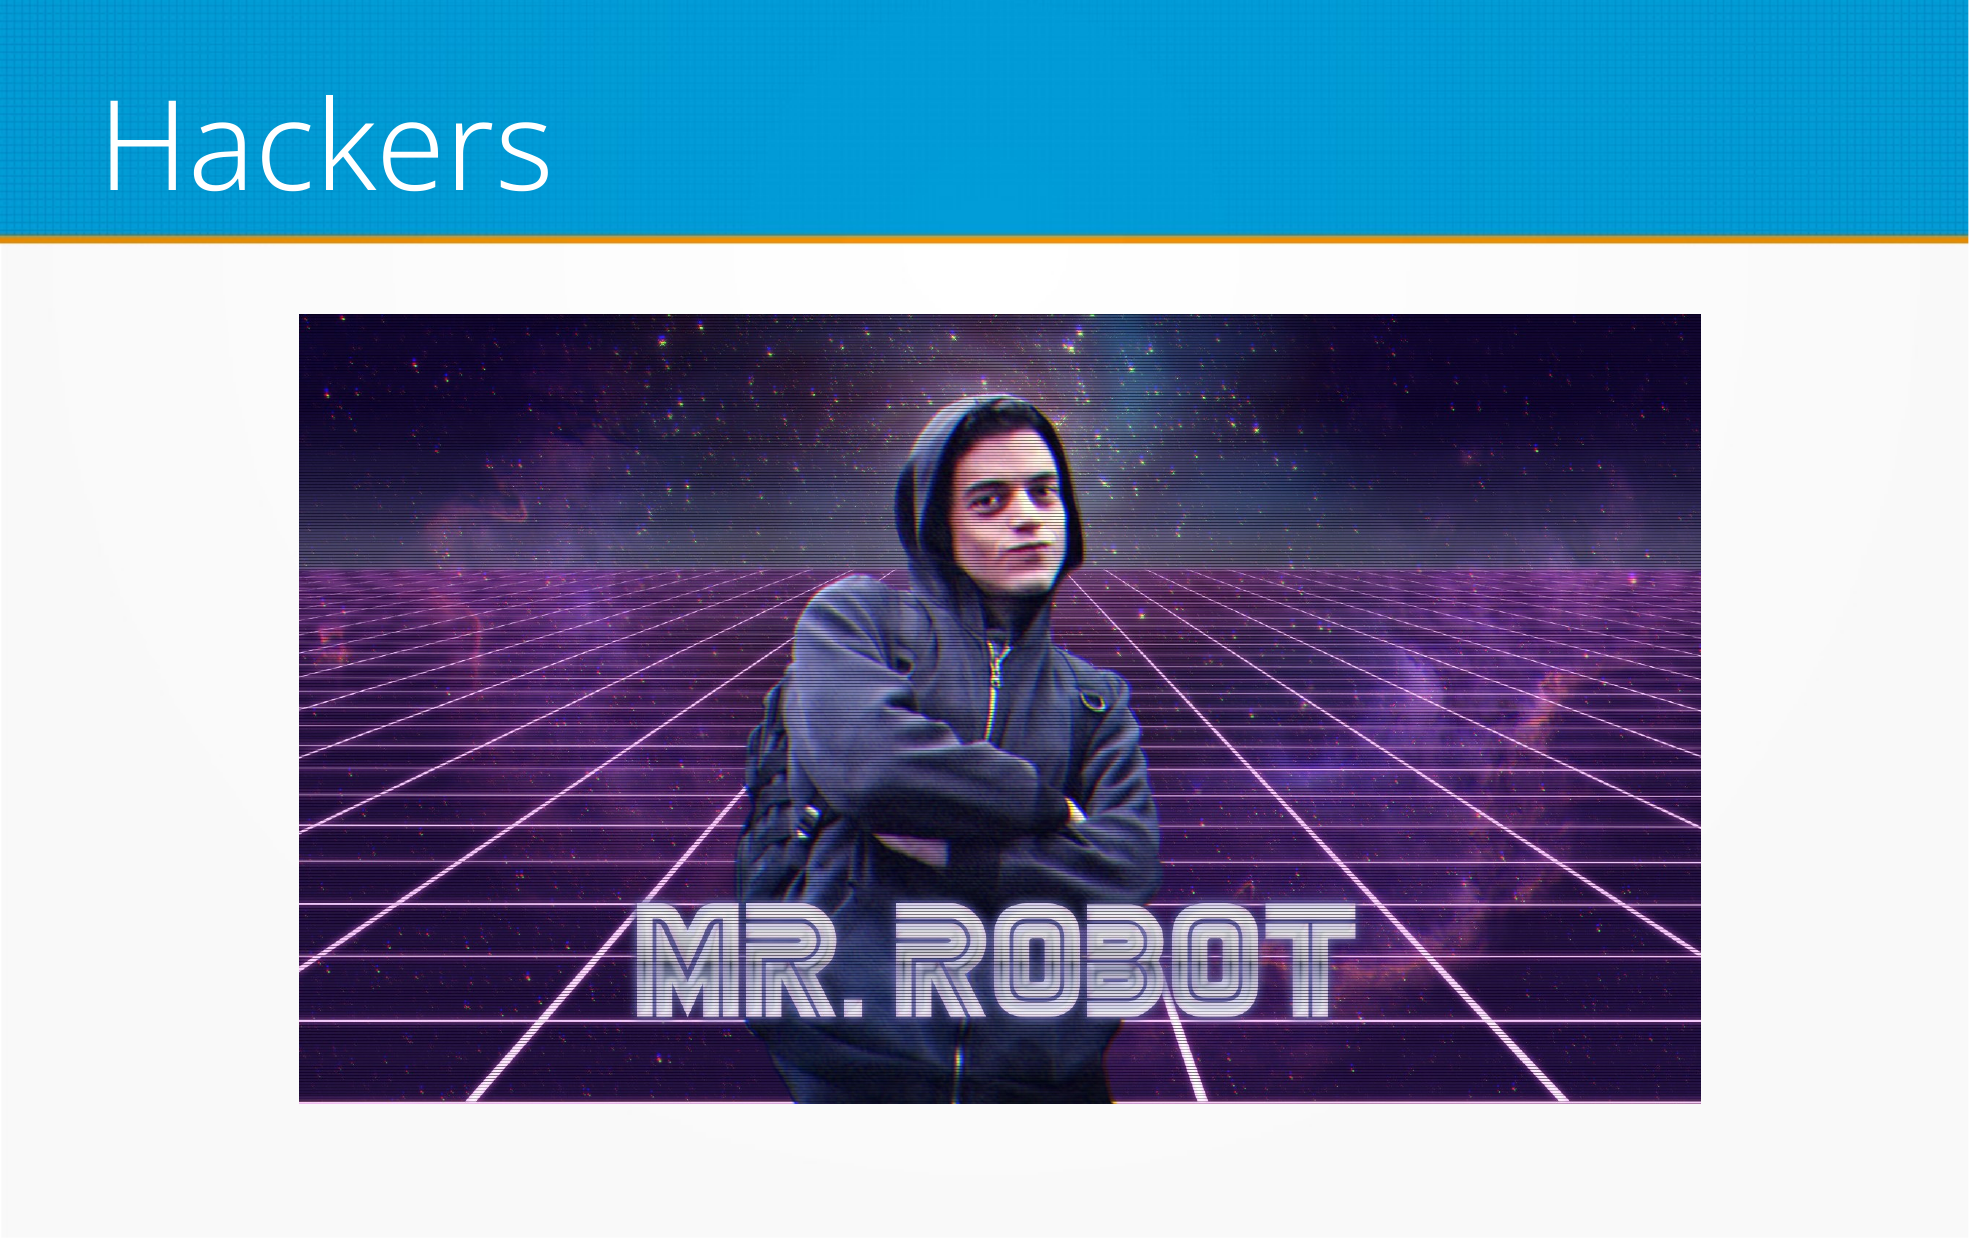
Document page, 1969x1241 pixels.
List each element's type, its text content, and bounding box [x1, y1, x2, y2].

picture [0, 233, 1969, 1241]
title Hackers [98, 19, 1870, 227]
